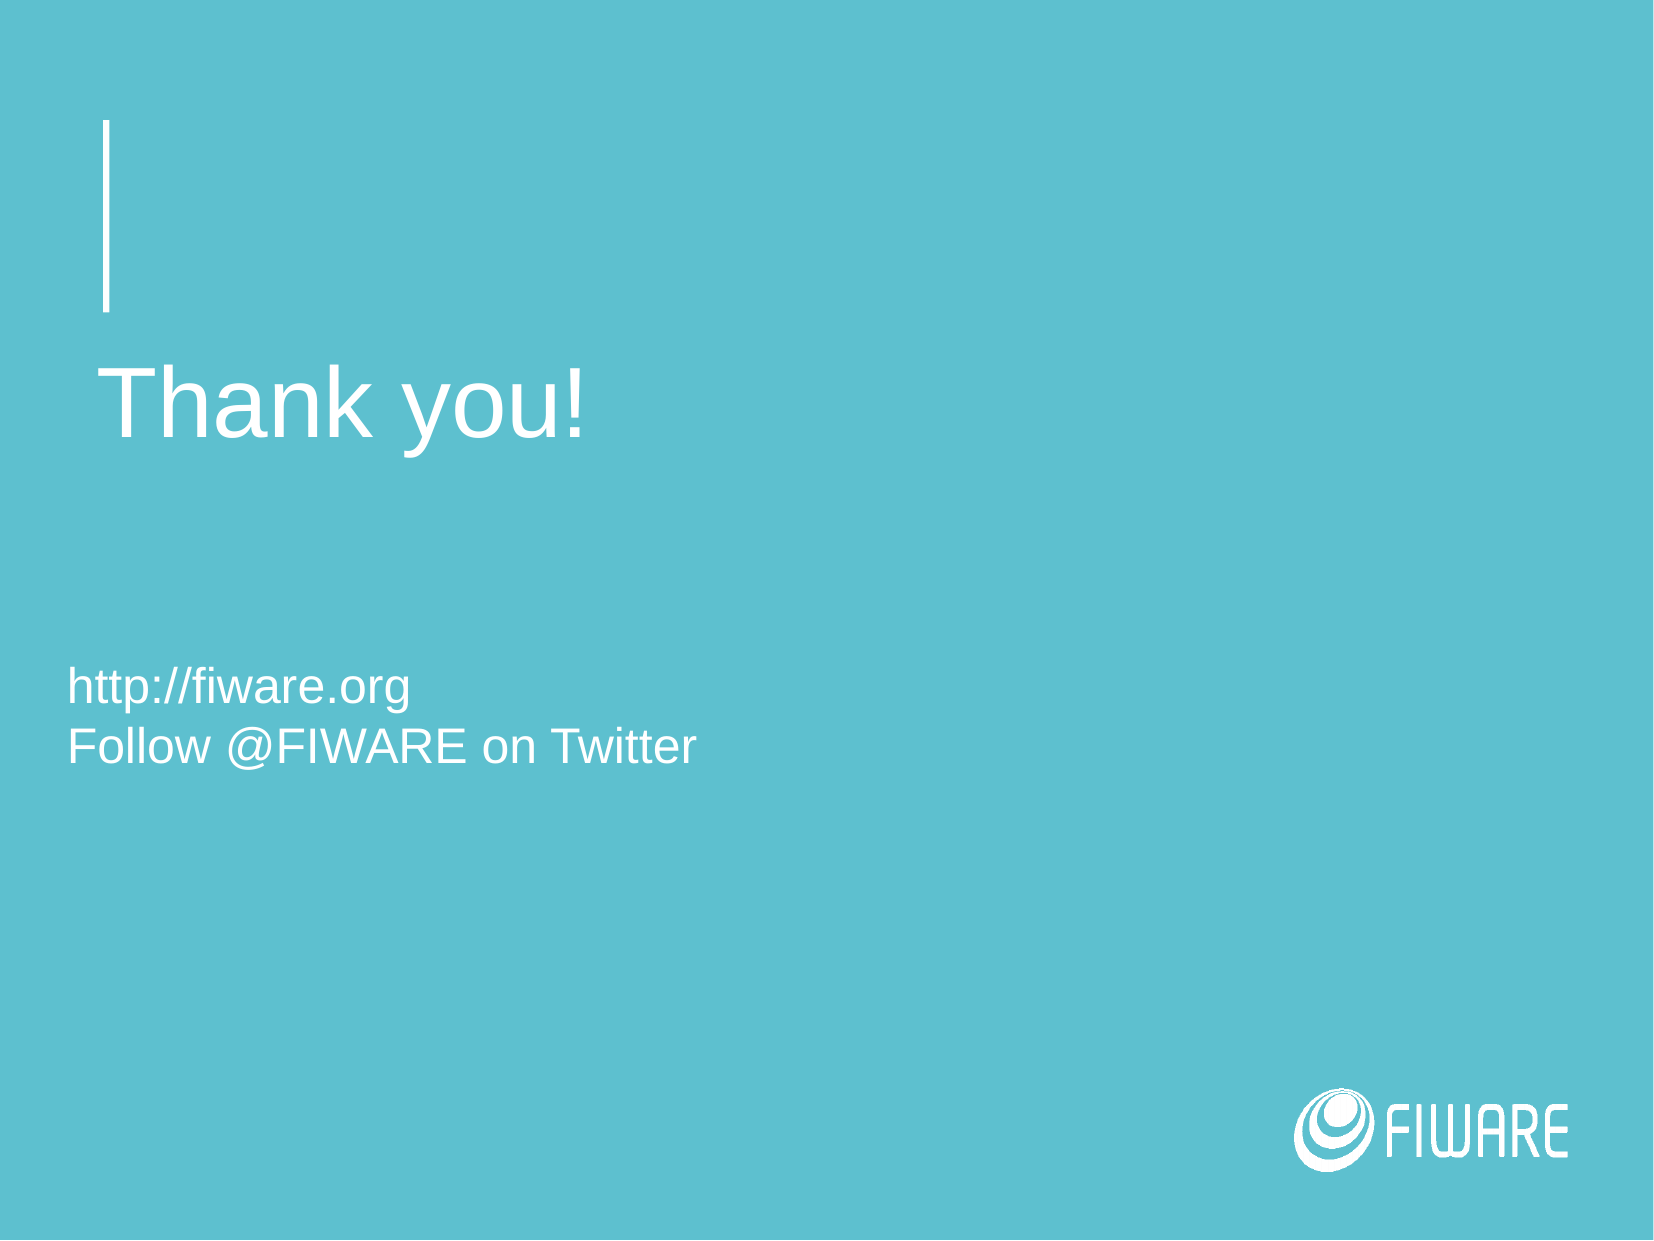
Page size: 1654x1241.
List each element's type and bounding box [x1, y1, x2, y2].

picture [1279, 1062, 1586, 1190]
